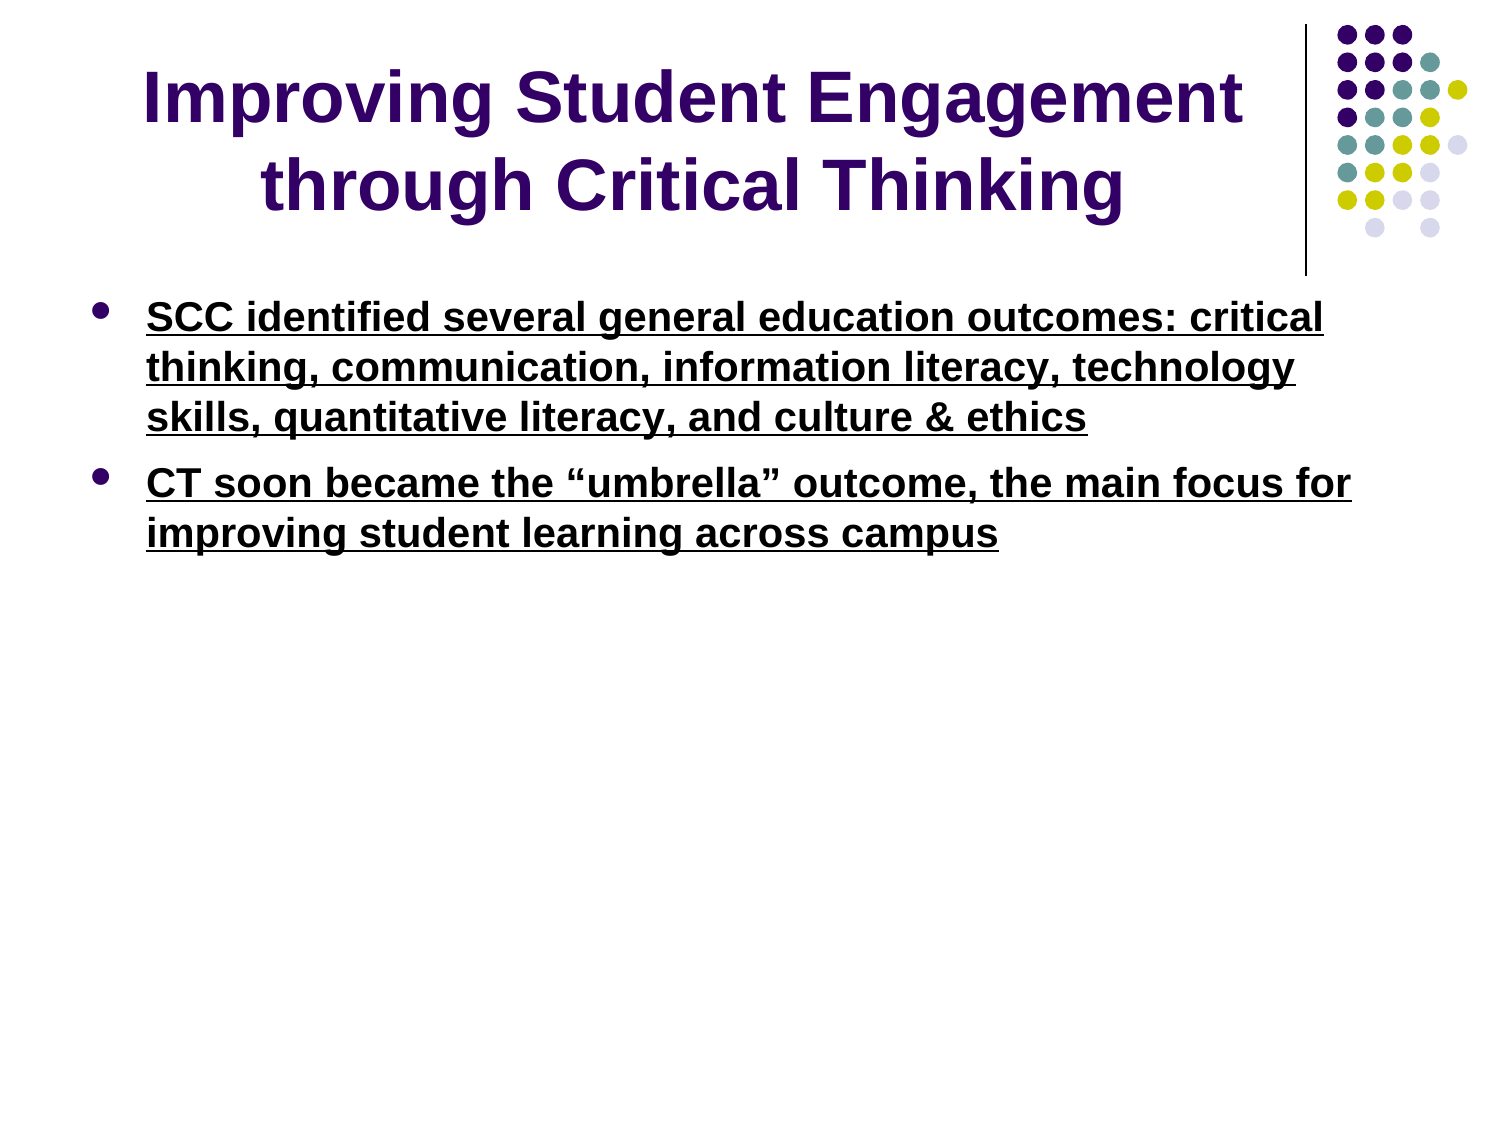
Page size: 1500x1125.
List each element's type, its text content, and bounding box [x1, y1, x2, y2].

title Improving Student Engagement through Critical Thinking [74, 20, 1313, 233]
list SCC identified several general education outcomes: critical thinking, communication, information literacy, technology skills, quantitative literacy, and culture & ethics CT soon became the “umbrella” outcome, the main focus for improving student learning across campus [75, 282, 1426, 1006]
